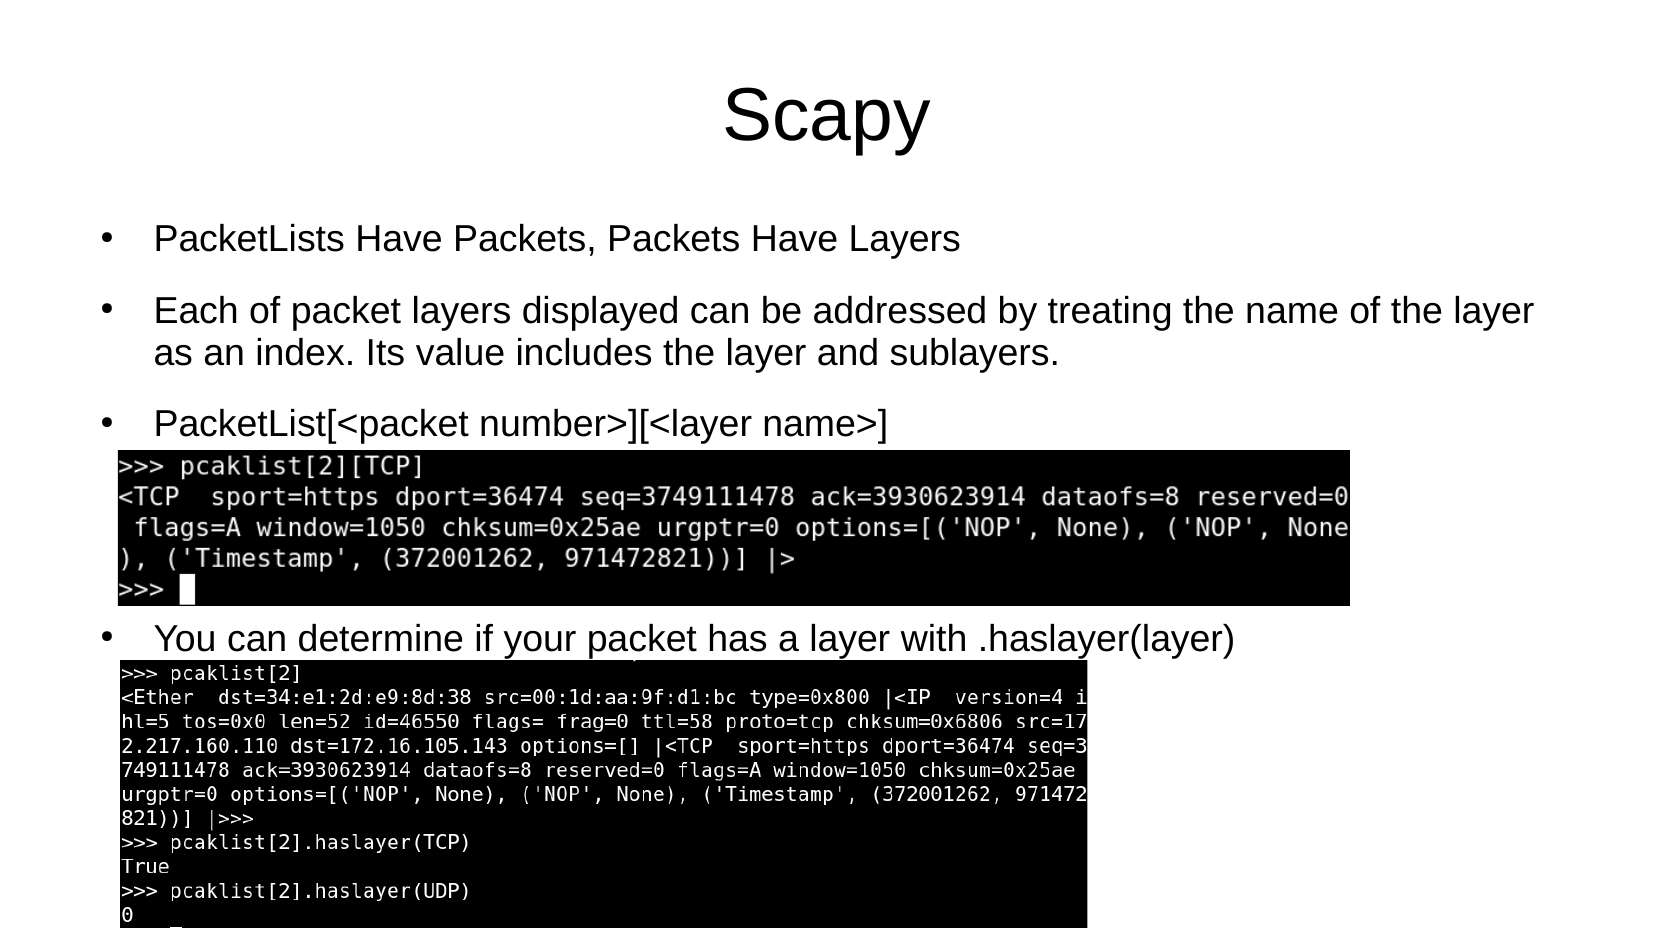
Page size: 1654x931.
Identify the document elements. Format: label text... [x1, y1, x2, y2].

list PacketLists Have Packets, Packets Have Layers Each of packet layers displayed can be addressed by treating the name of the layer as an index. Its value includes the layer and sublayers. PacketList[<packet number>][<layer name>] You can determine if your packet has a layer with .haslayer(layer) [82, 217, 1571, 758]
title Scapy [82, 37, 1571, 193]
picture [120, 660, 1088, 928]
picture [117, 450, 1351, 606]
